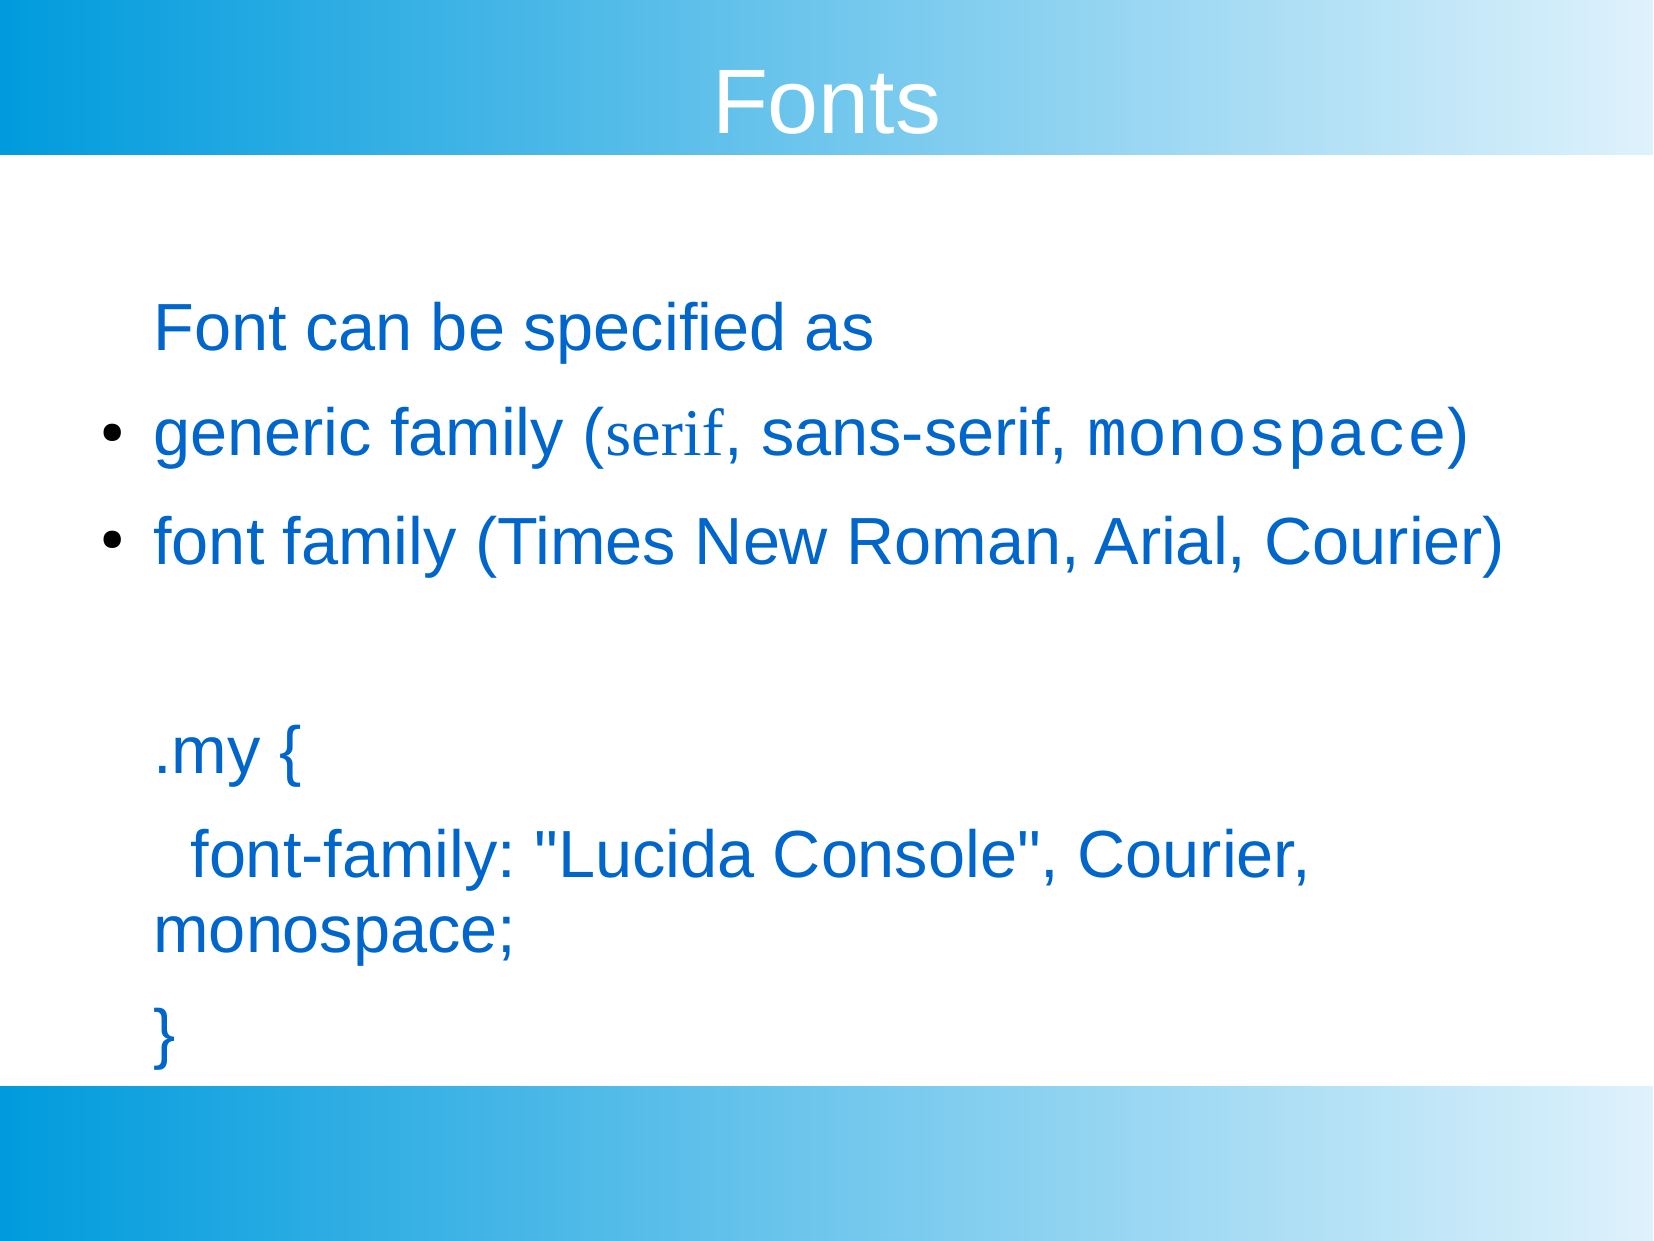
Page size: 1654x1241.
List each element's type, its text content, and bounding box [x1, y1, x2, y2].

title Fonts [82, 49, 1571, 155]
list Font can be specified as generic family (serif, sans-serif, monospace) font family (Times New Roman, Arial, Courier) .my { font-family: "Lucida Console", Courier, monospace; } [82, 290, 1571, 1010]
